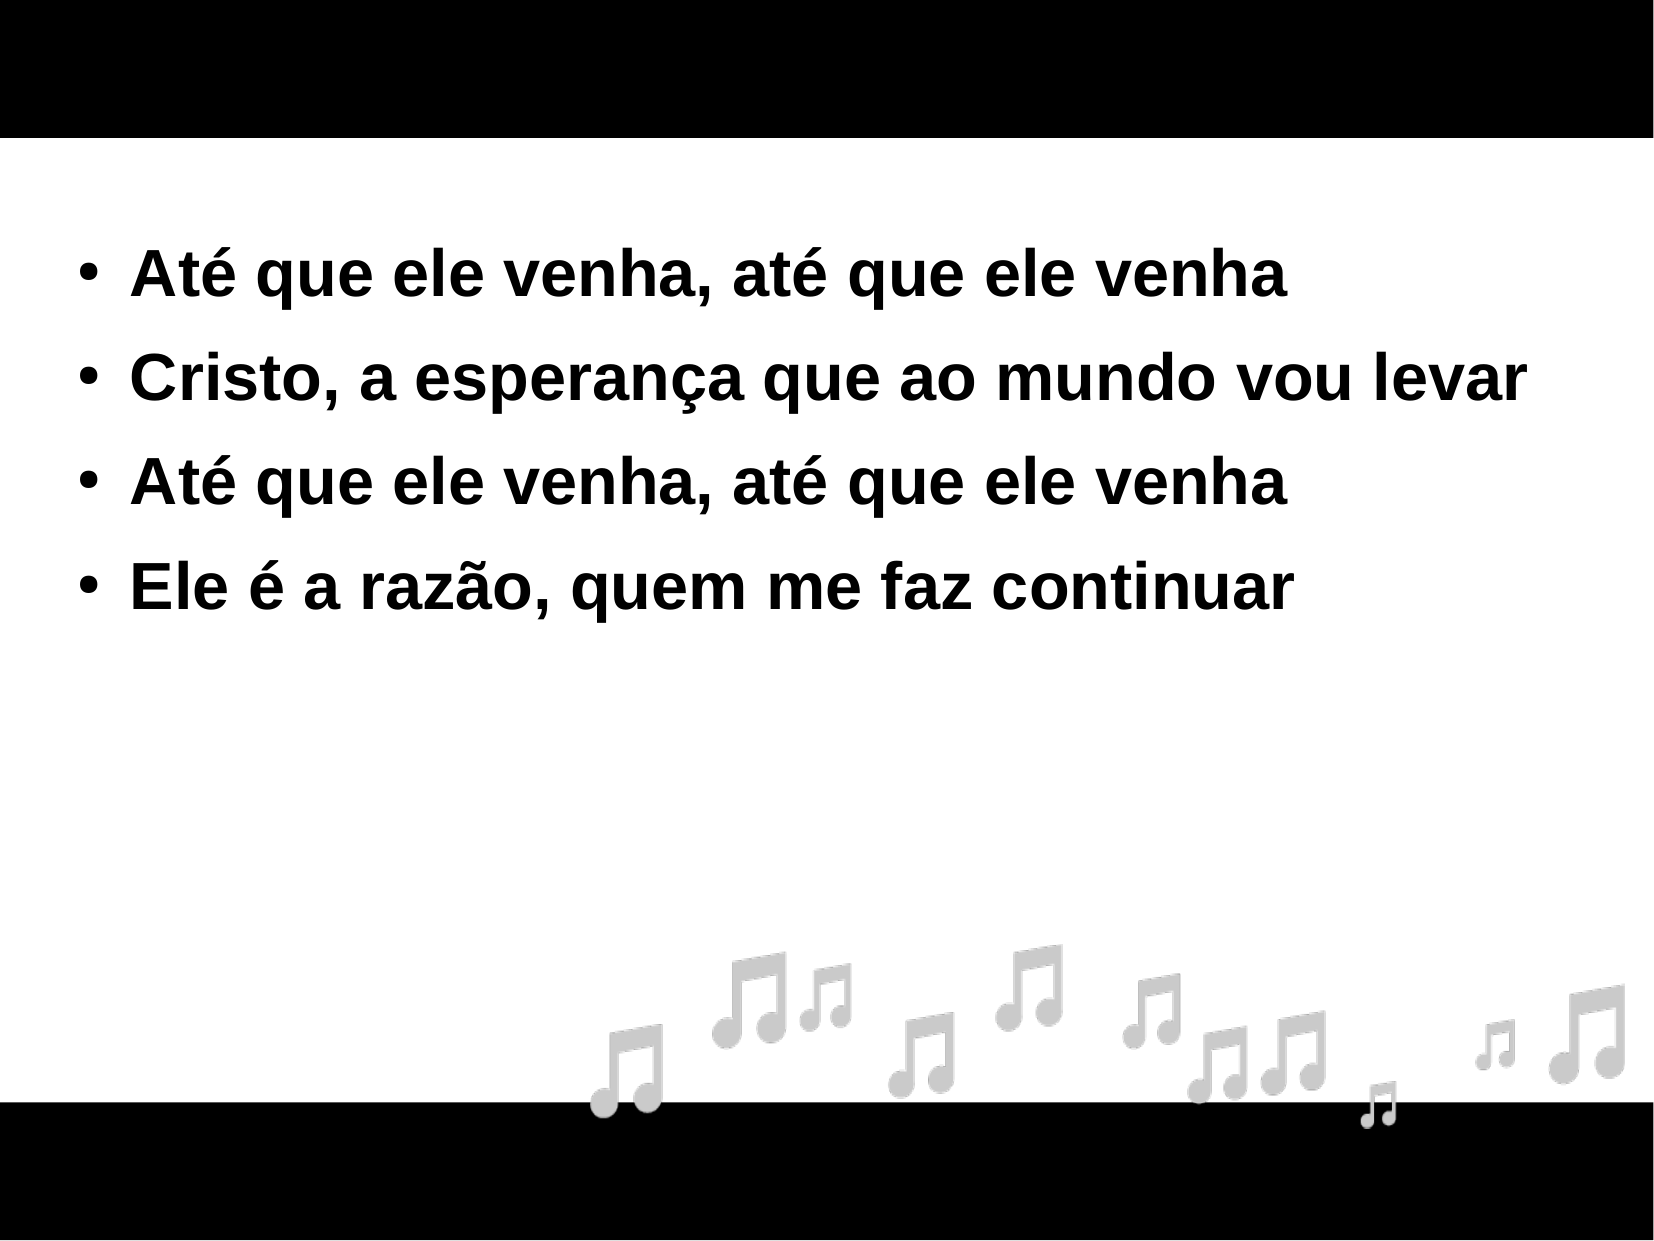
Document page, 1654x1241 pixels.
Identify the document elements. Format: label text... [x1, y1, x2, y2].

list Até que ele venha, até que ele venha Cristo, a esperança que ao mundo vou levar Até que ele venha, até que ele venha Ele é a razão, quem me faz continuar [59, 236, 1595, 1024]
